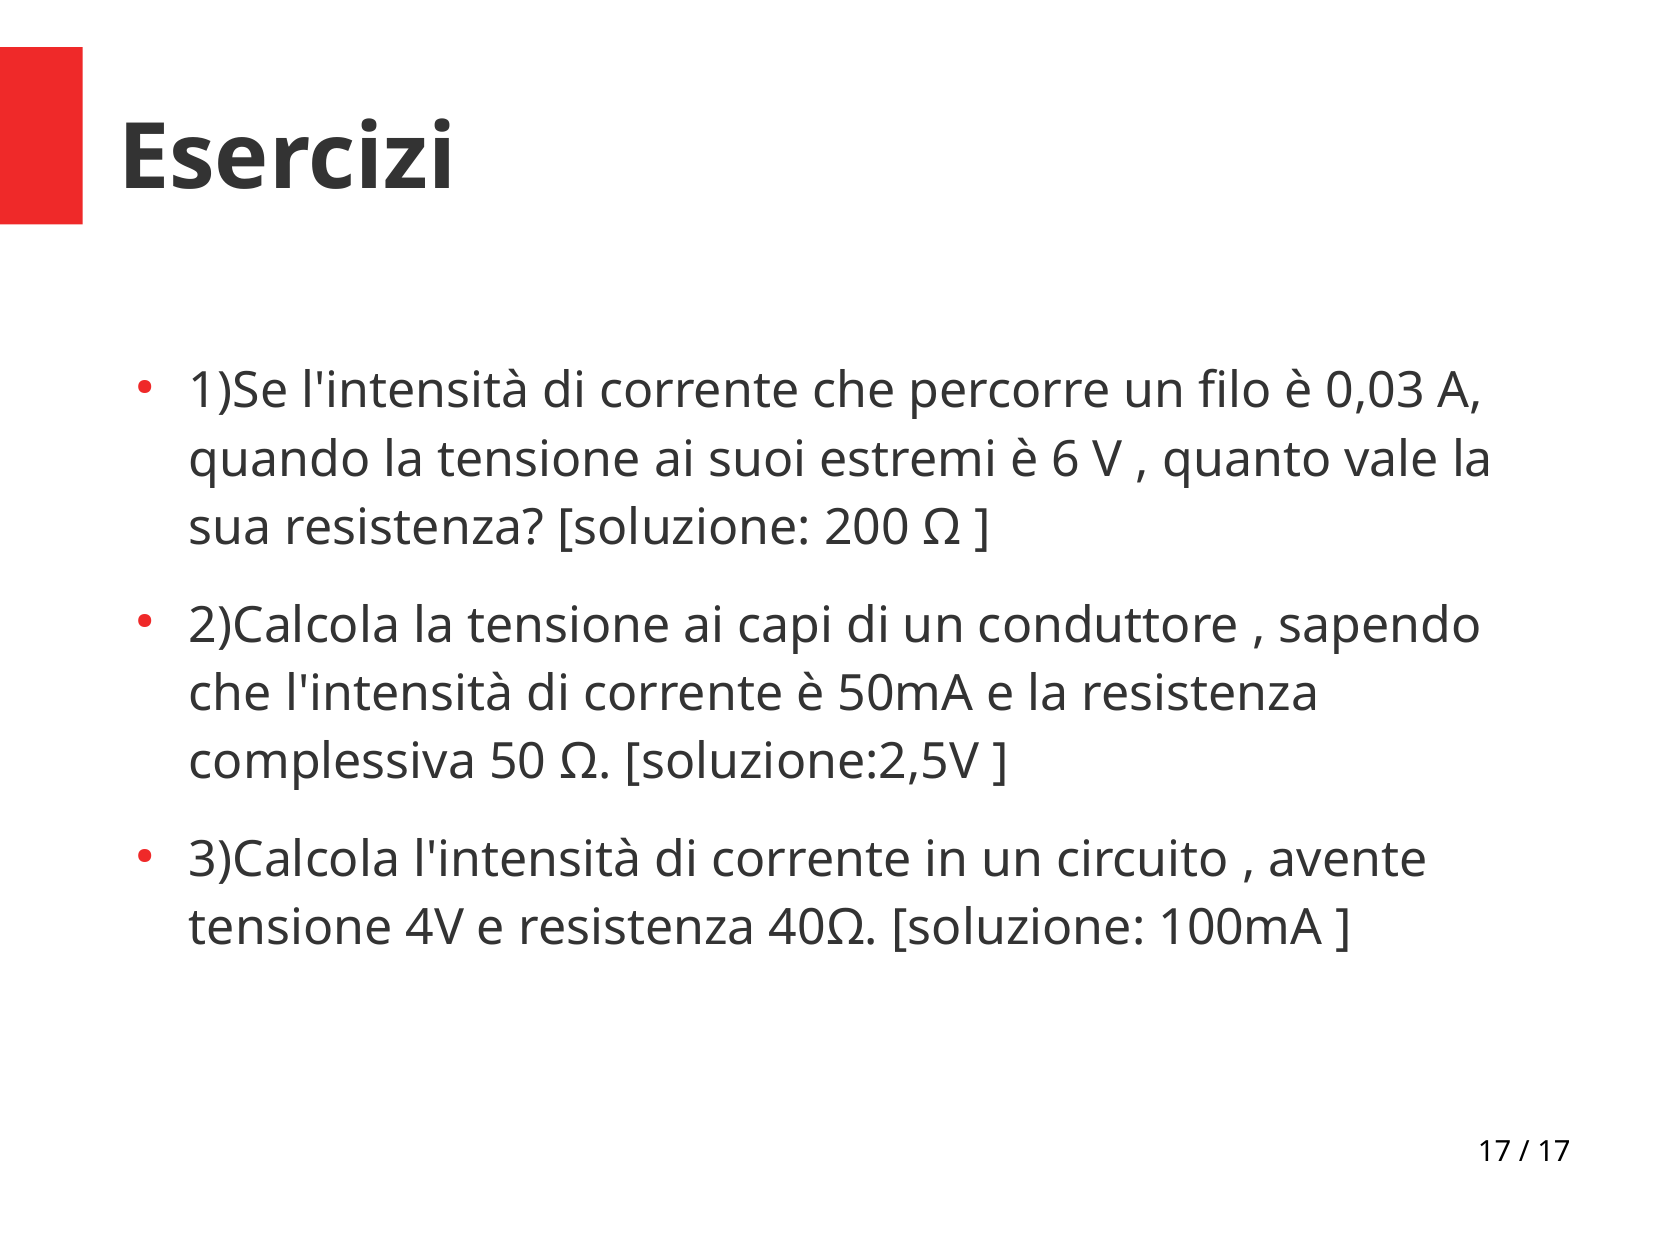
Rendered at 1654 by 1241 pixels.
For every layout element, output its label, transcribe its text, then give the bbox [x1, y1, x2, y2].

list 1)Se l'intensità di corrente che percorre un filo è 0,03 A, quando la tensione ai suoi estremi è 6 V , quanto vale la sua resistenza? [soluzione: 200 Ω ] 2)Calcola la tensione ai capi di un conduttore , sapendo che l'intensità di corrente è 50mA e la resistenza complessiva 50 Ω. [soluzione:2,5V ] 3)Calcola l'intensità di corrente in un circuito , avente tensione 4V e resistenza 40Ω. [soluzione: 100mA ] [118, 354, 1536, 1074]
title Esercizi [118, 49, 1571, 257]
